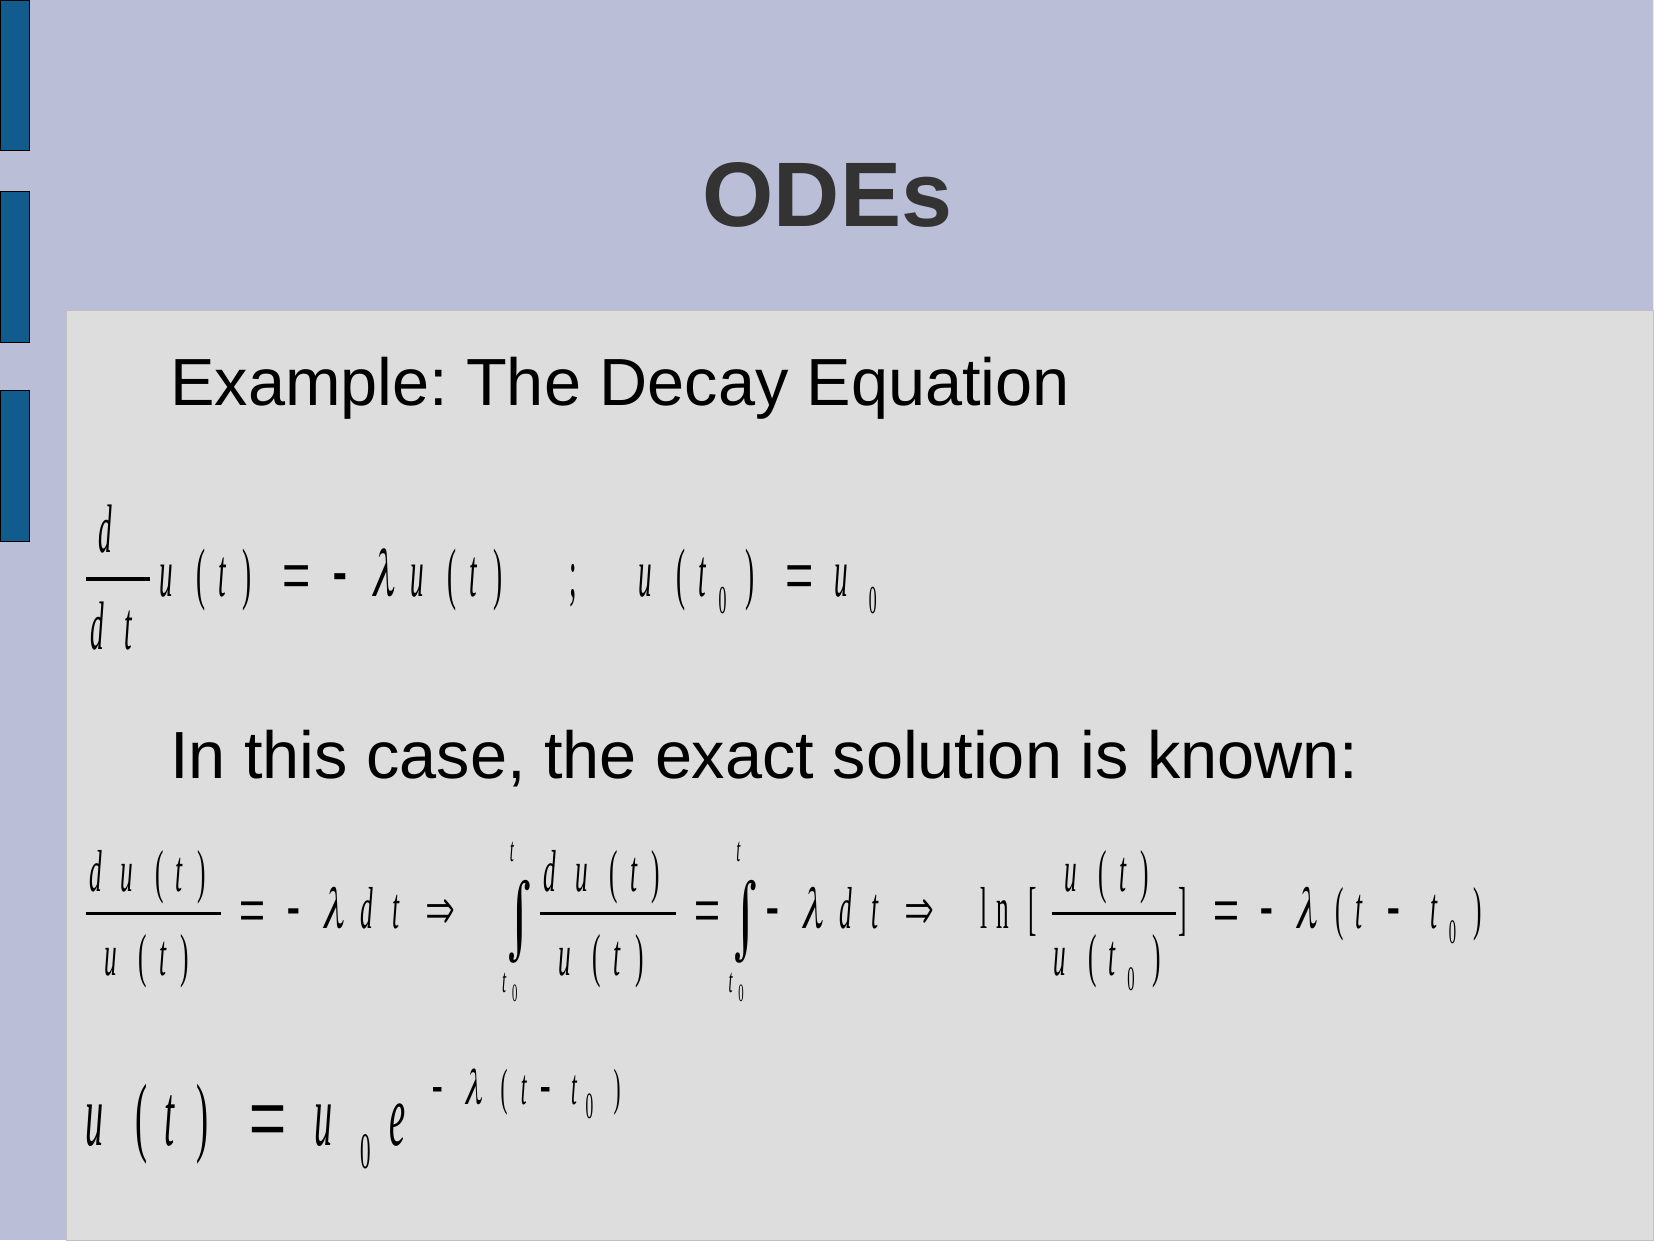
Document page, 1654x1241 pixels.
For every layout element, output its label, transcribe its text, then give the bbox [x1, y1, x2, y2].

picture [75, 1050, 648, 1190]
list Example: The Decay Equation In this case, the exact solution is known: [152, 344, 1534, 1127]
picture [75, 825, 1507, 1013]
picture [75, 487, 901, 665]
title ODEs [121, 91, 1534, 299]
